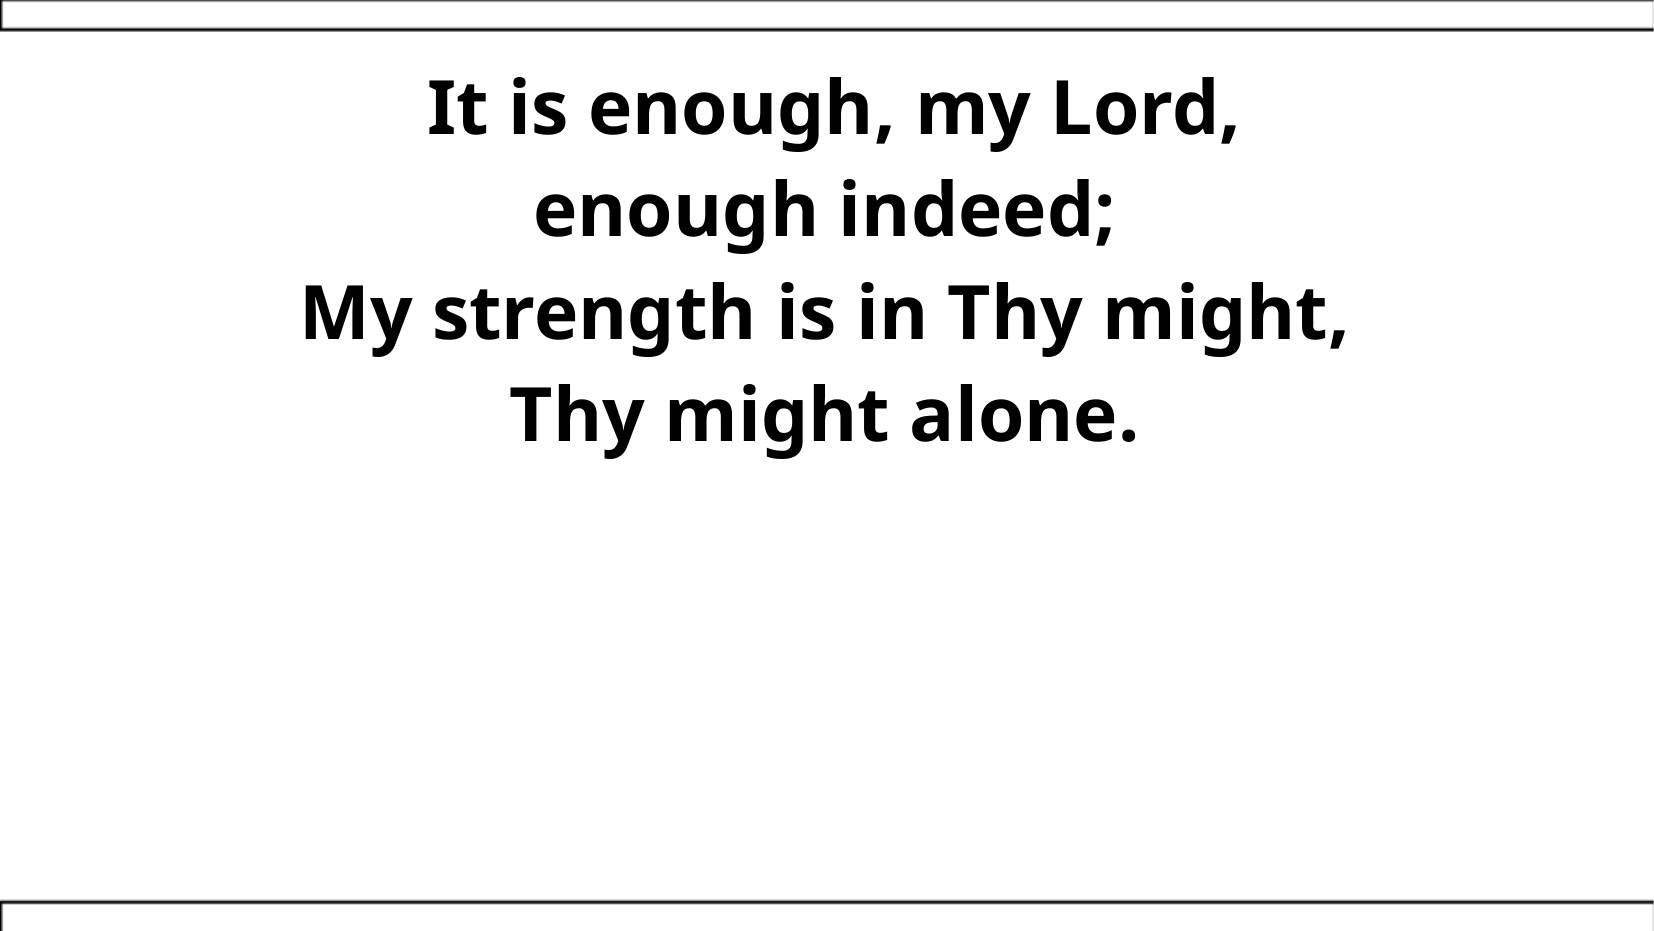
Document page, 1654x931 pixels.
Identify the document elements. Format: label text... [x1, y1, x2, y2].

picture [0, 0, 1654, 931]
text_box It is enough, my Lord, enough indeed; My strength is in Thy might, Thy might alone. [75, 46, 1576, 466]
